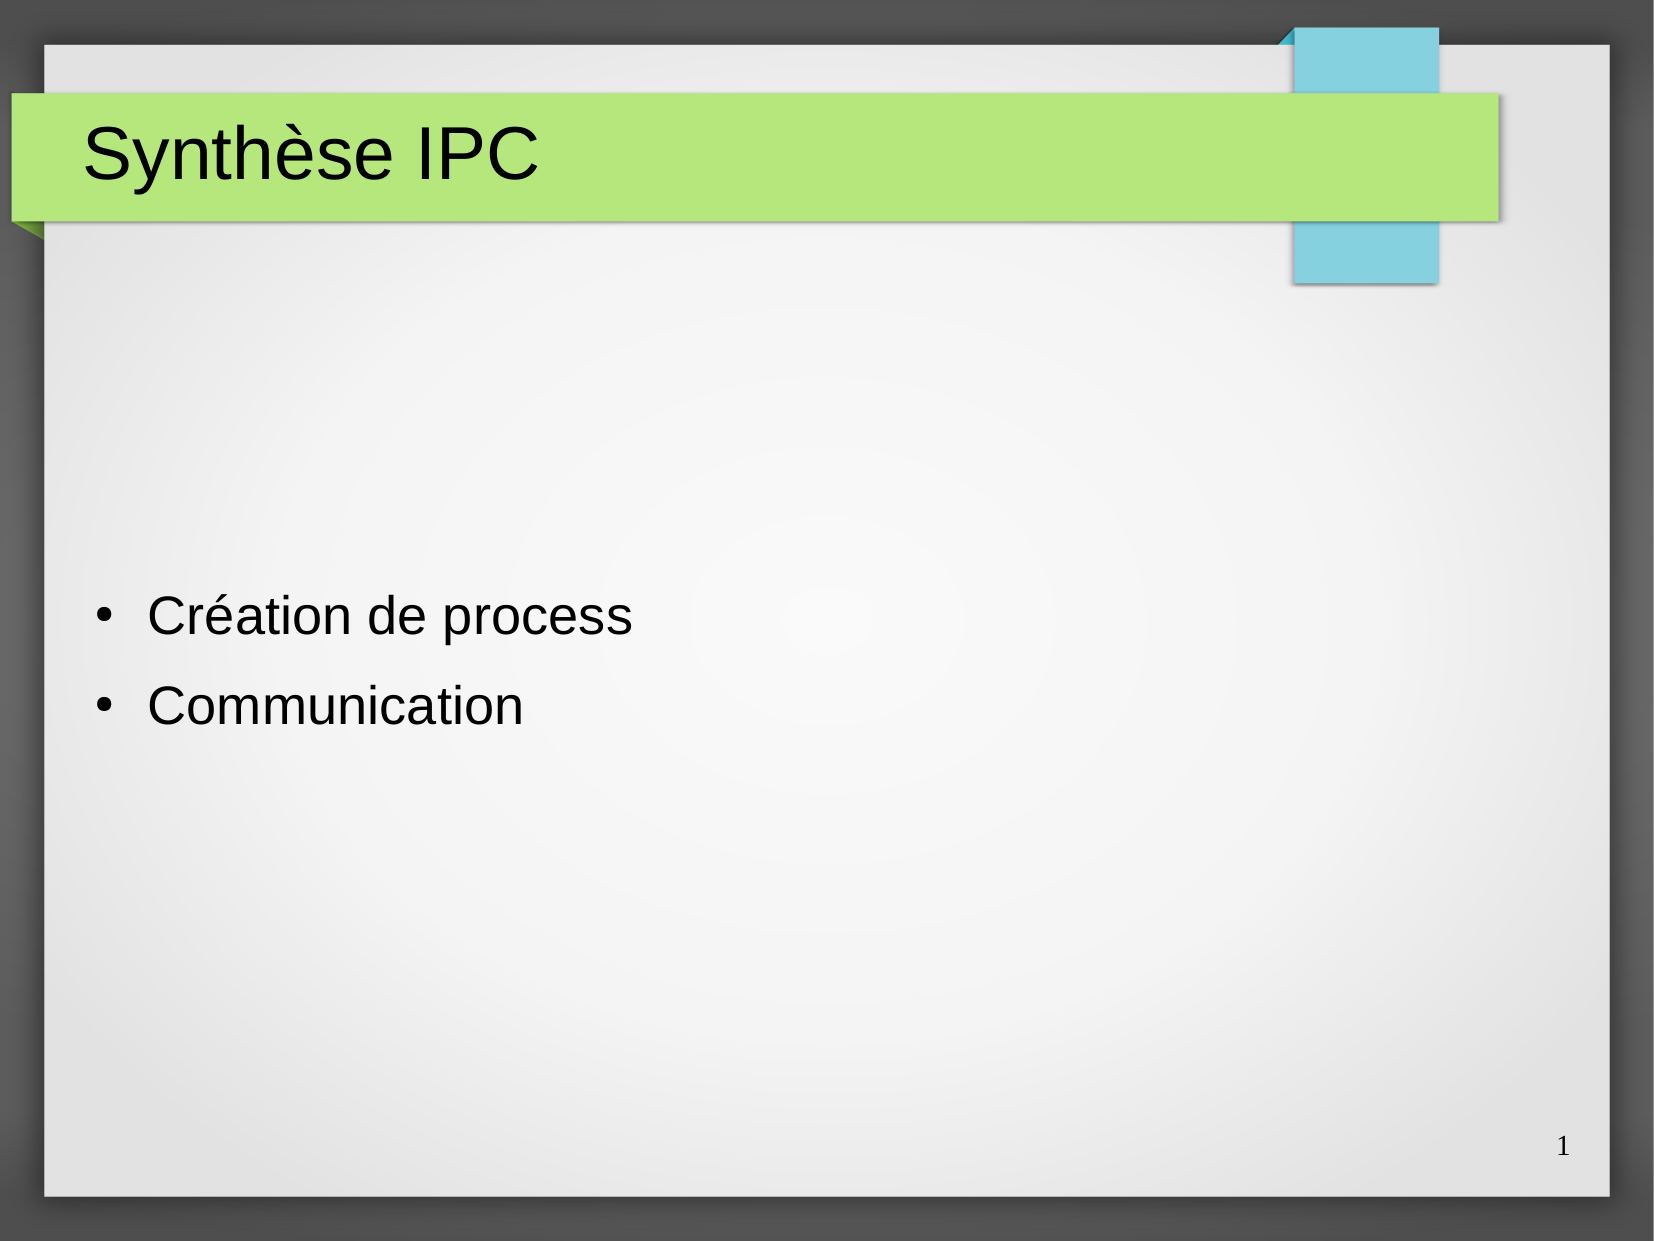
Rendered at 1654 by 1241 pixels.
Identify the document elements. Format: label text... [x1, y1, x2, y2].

title Synthèse IPC [82, 94, 1264, 213]
picture [0, 0, 1654, 1241]
list Création de process Communication [76, 585, 1565, 798]
